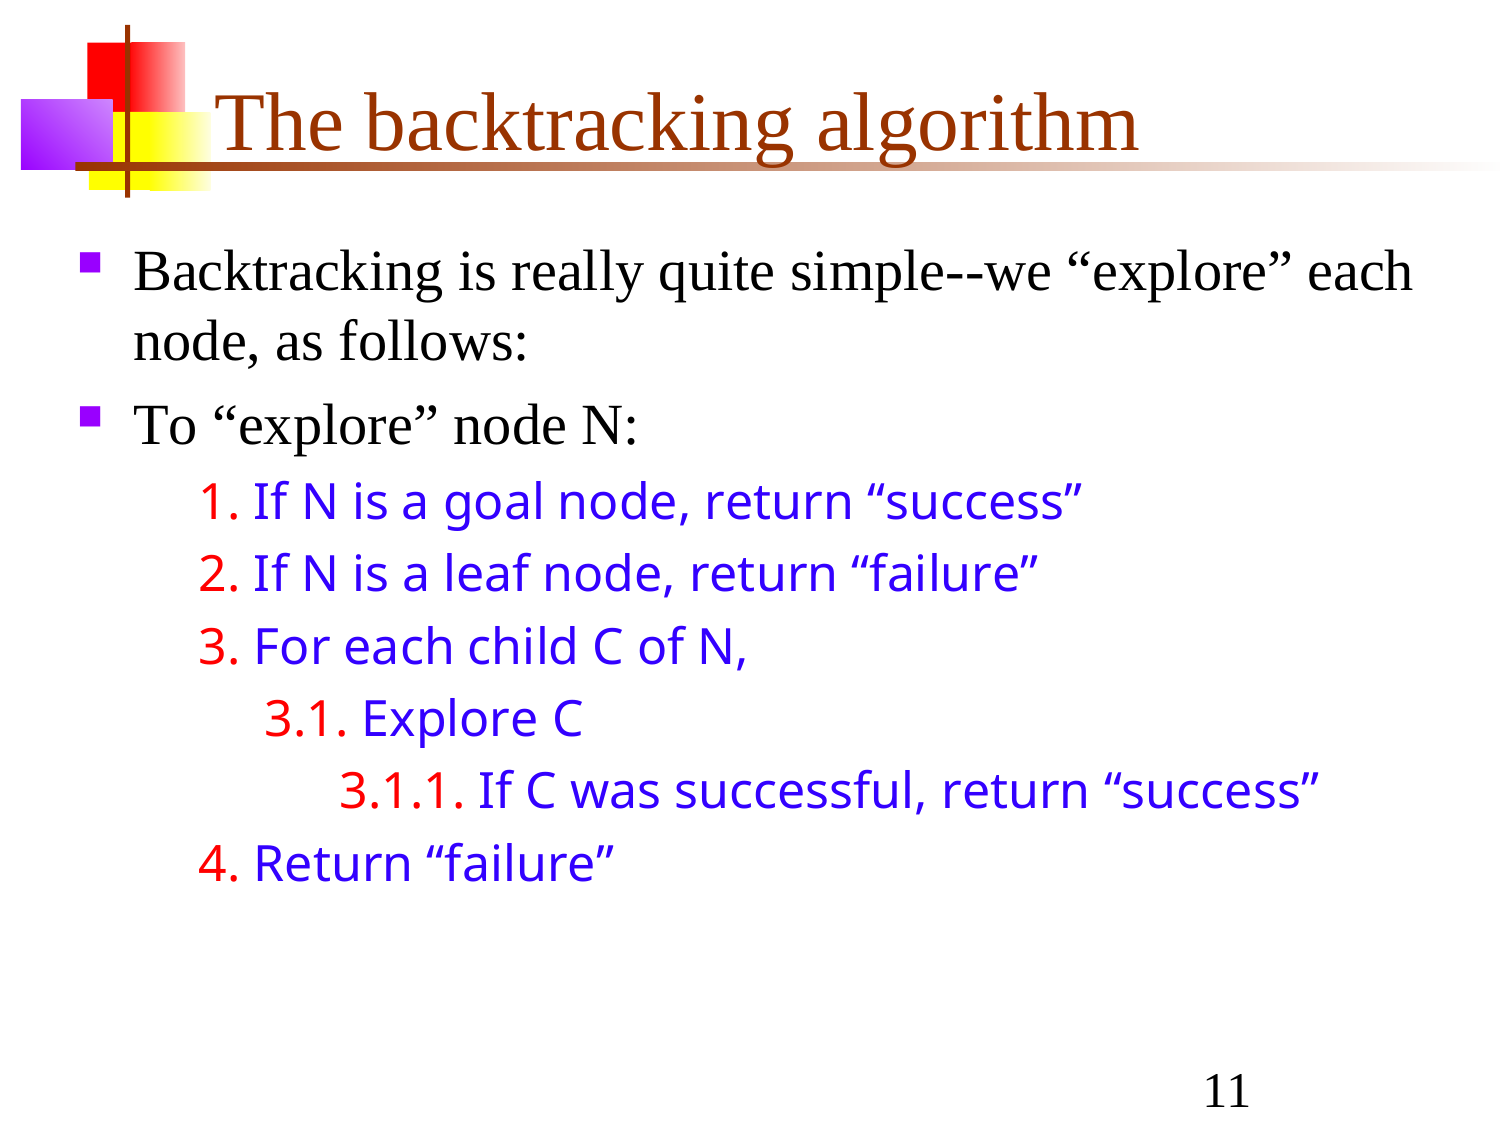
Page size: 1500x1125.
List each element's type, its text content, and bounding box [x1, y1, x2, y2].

title The backtracking algorithm [199, 37, 1479, 175]
list Backtracking is really quite simple--we “explore” each node, as follows: To “explore” node N: 1. If N is a goal node, return “success” 2. If N is a leaf node, return “failure” 3. For each child C of N, 3.1. Explore C 3.1.1. If C was successful, return “success” 4. Return “failure” [62, 224, 1469, 1007]
